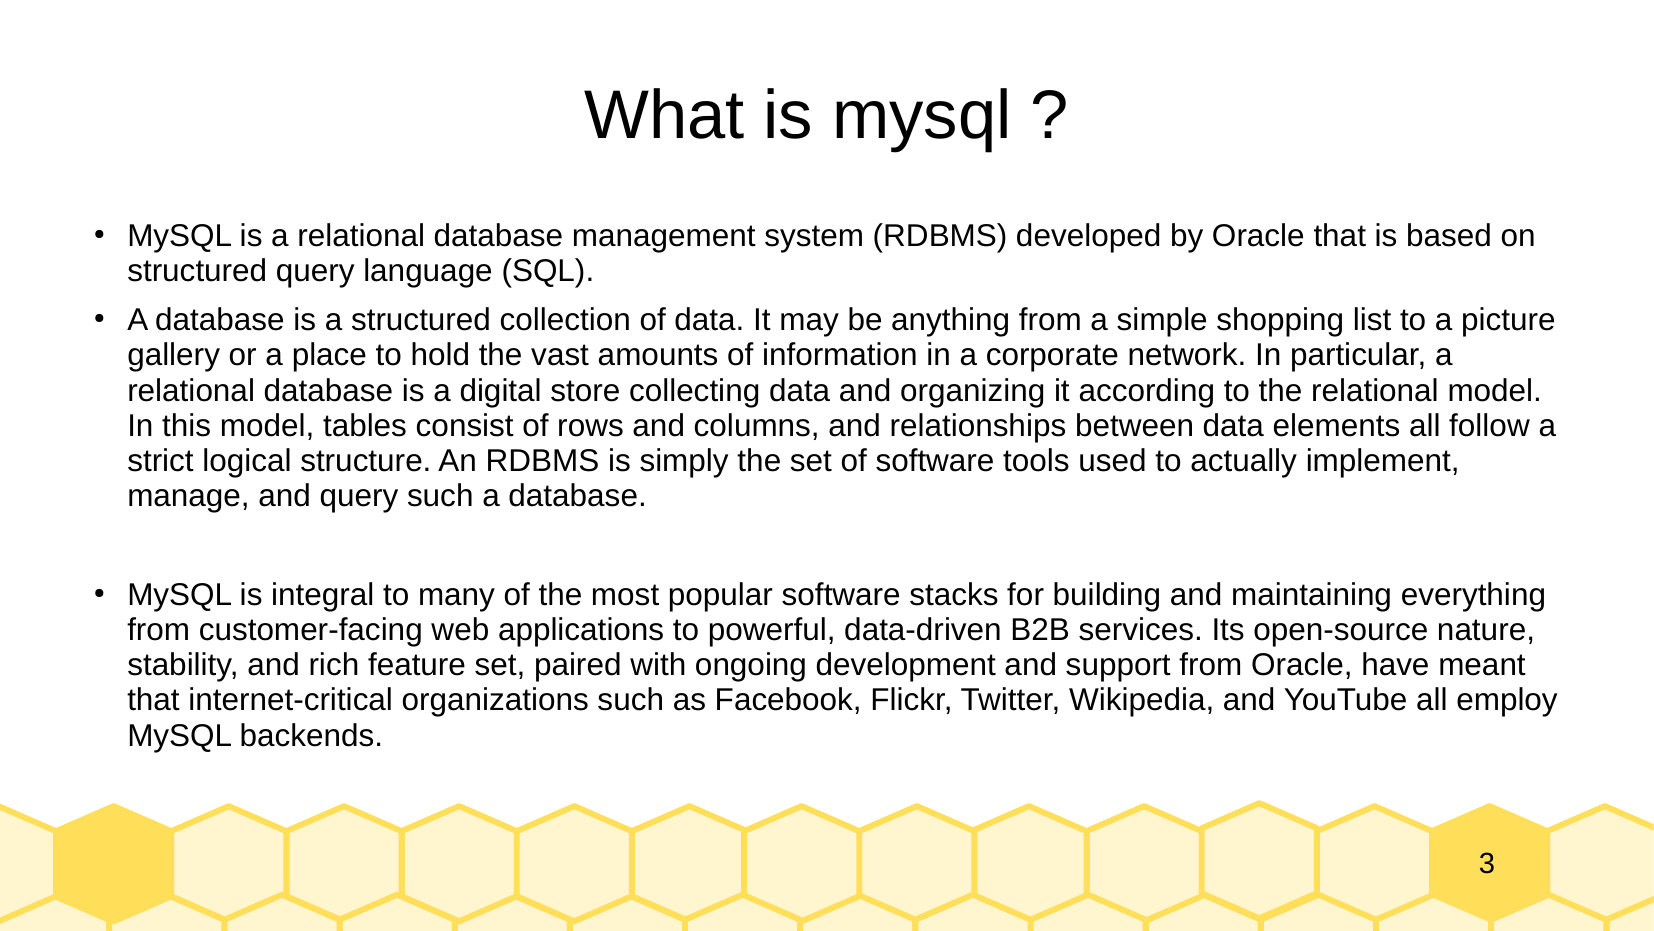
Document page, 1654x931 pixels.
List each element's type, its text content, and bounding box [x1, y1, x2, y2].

title What is mysql ? [82, 37, 1571, 193]
list MySQL is a relational database management system (RDBMS) developed by Oracle that is based on structured query language (SQL). A database is a structured collection of data. It may be anything from a simple shopping list to a picture gallery or a place to hold the vast amounts of information in a corporate network. In particular, a relational database is a digital store collecting data and organizing it according to the relational model. In this model, tables consist of rows and columns, and relationships between data elements all follow a strict logical structure. An RDBMS is simply the set of software tools used to actually implement, manage, and query such a database. MySQL is integral to many of the most popular software stacks for building and maintaining everything from customer-facing web applications to powerful, data-driven B2B services. Its open-source nature, stability, and rich feature set, paired with ongoing development and support from Oracle, have meant that internet-critical organizations such as Facebook, Flickr, Twitter, Wikipedia, and YouTube all employ MySQL backends. [82, 217, 1571, 758]
